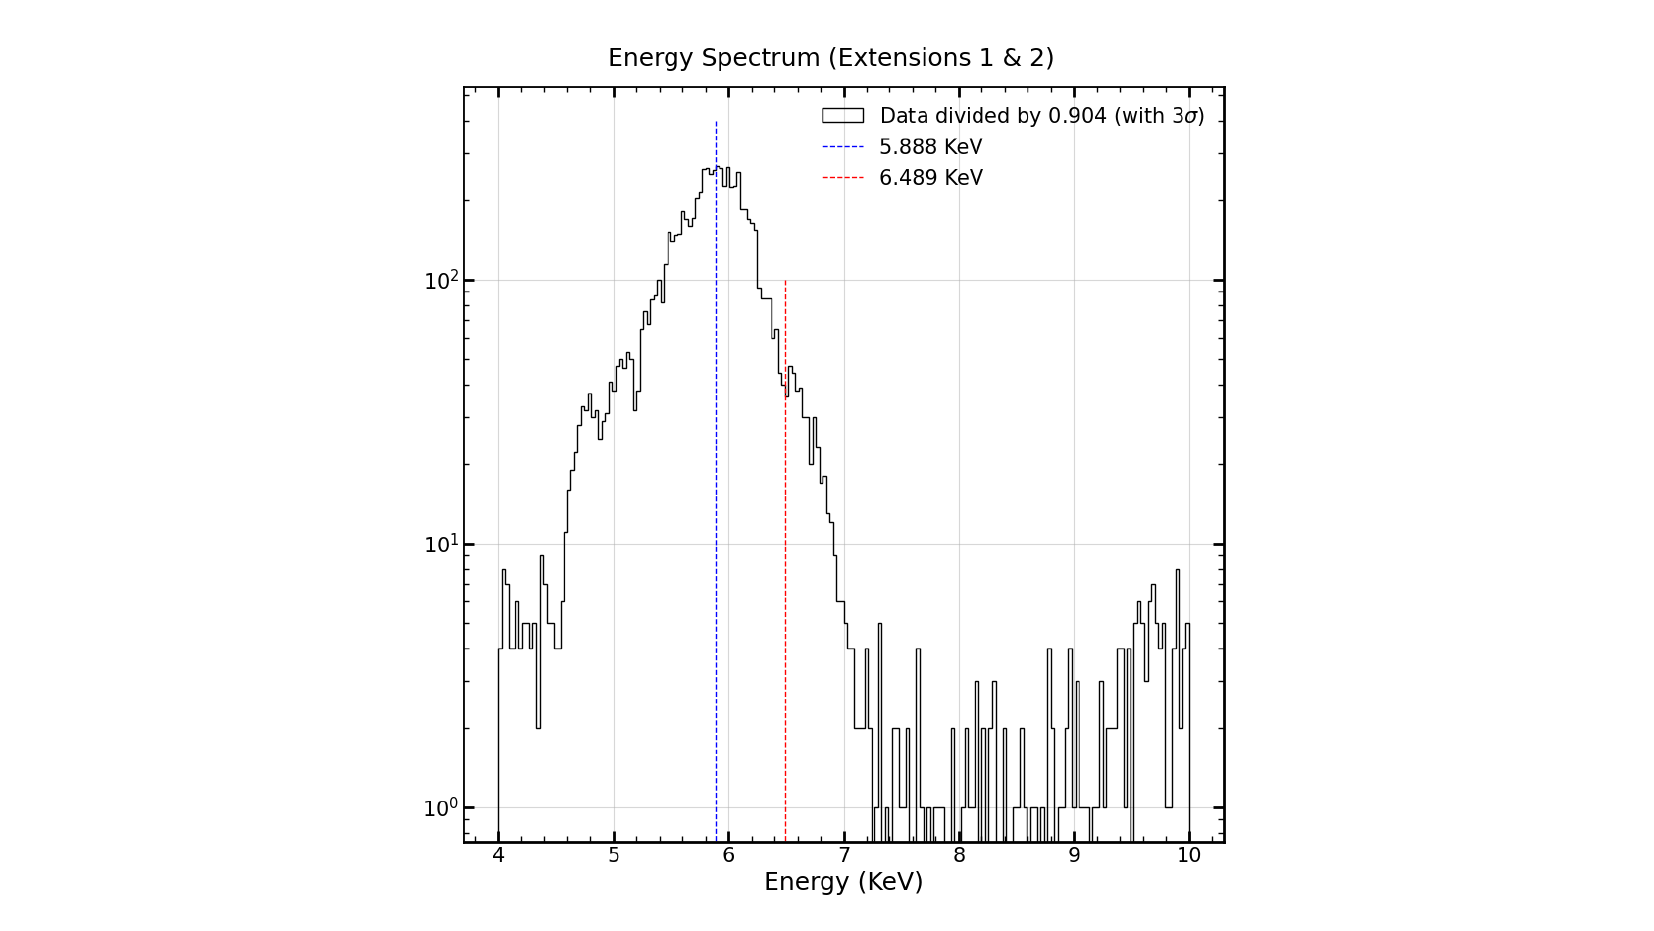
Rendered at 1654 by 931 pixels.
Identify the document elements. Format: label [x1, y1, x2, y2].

picture [412, 37, 1233, 904]
